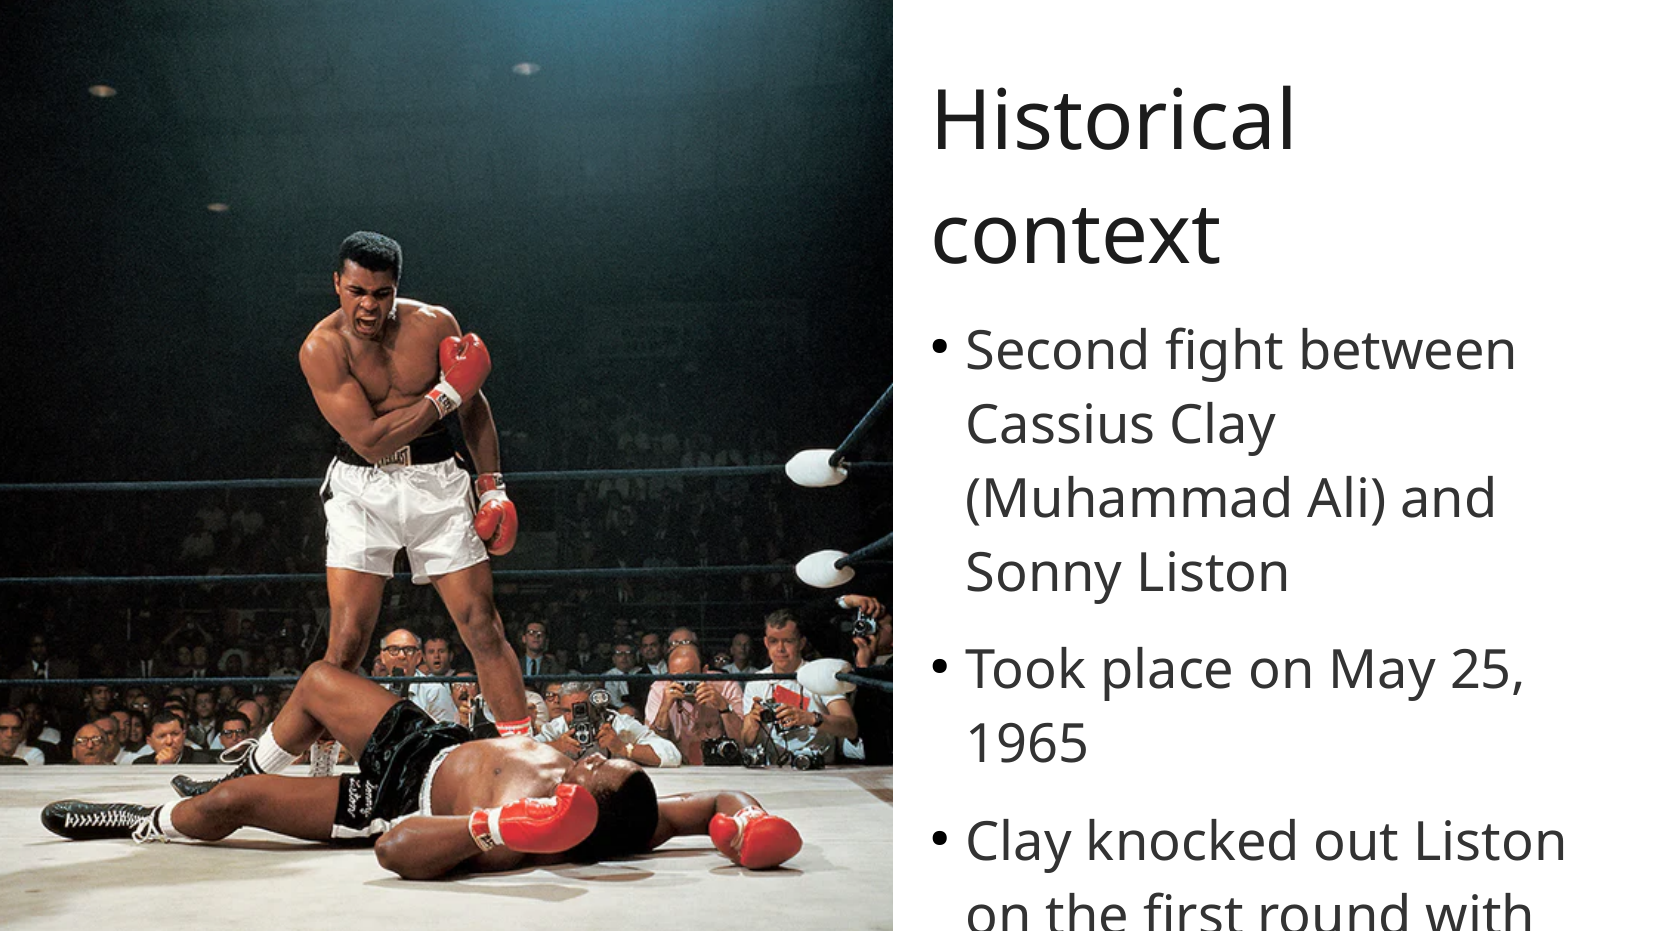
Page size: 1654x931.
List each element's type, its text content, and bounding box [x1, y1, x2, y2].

picture [0, 0, 893, 931]
text_box Historical context Second fight between Cassius Clay (Muhammad Ali) and Sonny Liston Took place on May 25, 1965 Clay knocked out Liston on the first round with a single punch Due to this, many claimed the fight was fixed [915, 53, 1595, 910]
